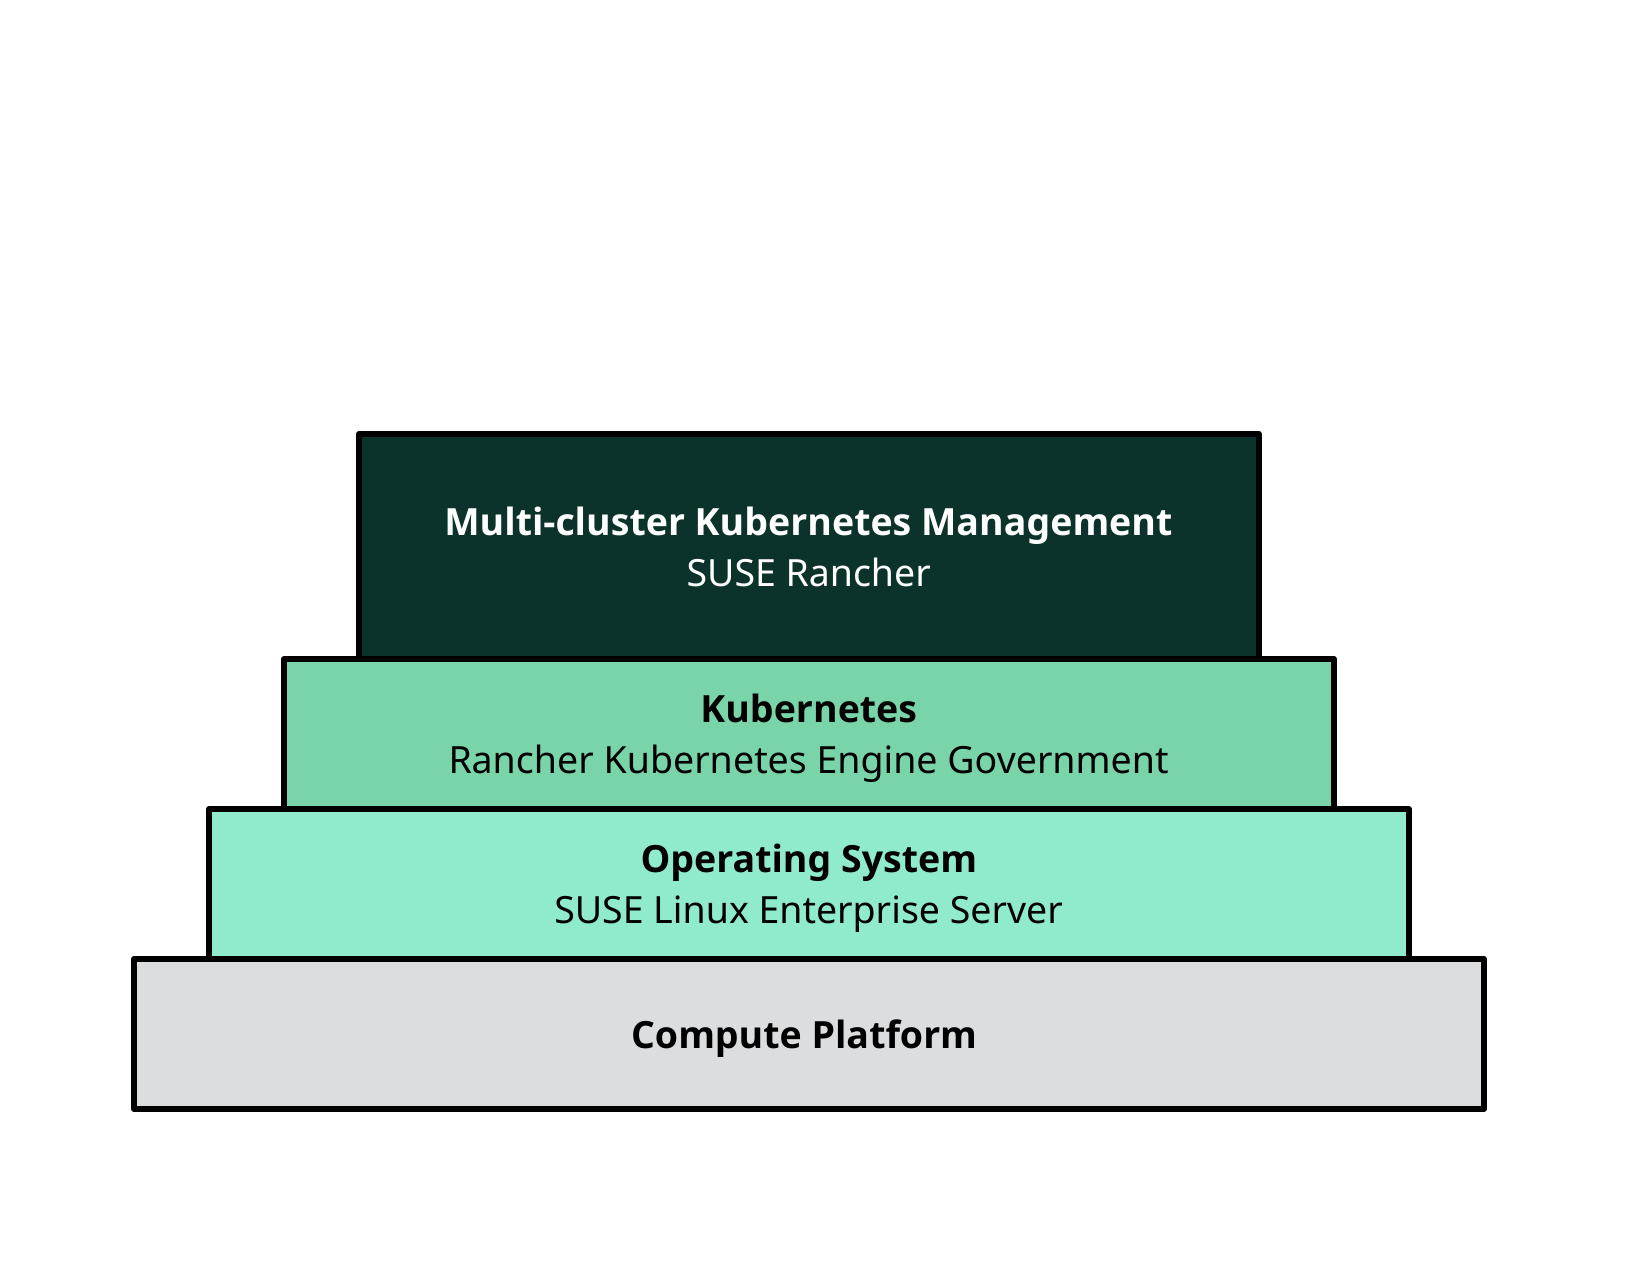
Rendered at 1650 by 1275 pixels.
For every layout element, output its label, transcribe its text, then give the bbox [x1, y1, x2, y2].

text_box Kubernetes Rancher Kubernetes Engine Government [283, 658, 1334, 809]
text_box Multi-cluster Kubernetes Management SUSE Rancher [358, 433, 1259, 659]
text_box Operating System SUSE Linux Enterprise Server [208, 809, 1409, 960]
text_box Compute Platform [133, 958, 1484, 1109]
